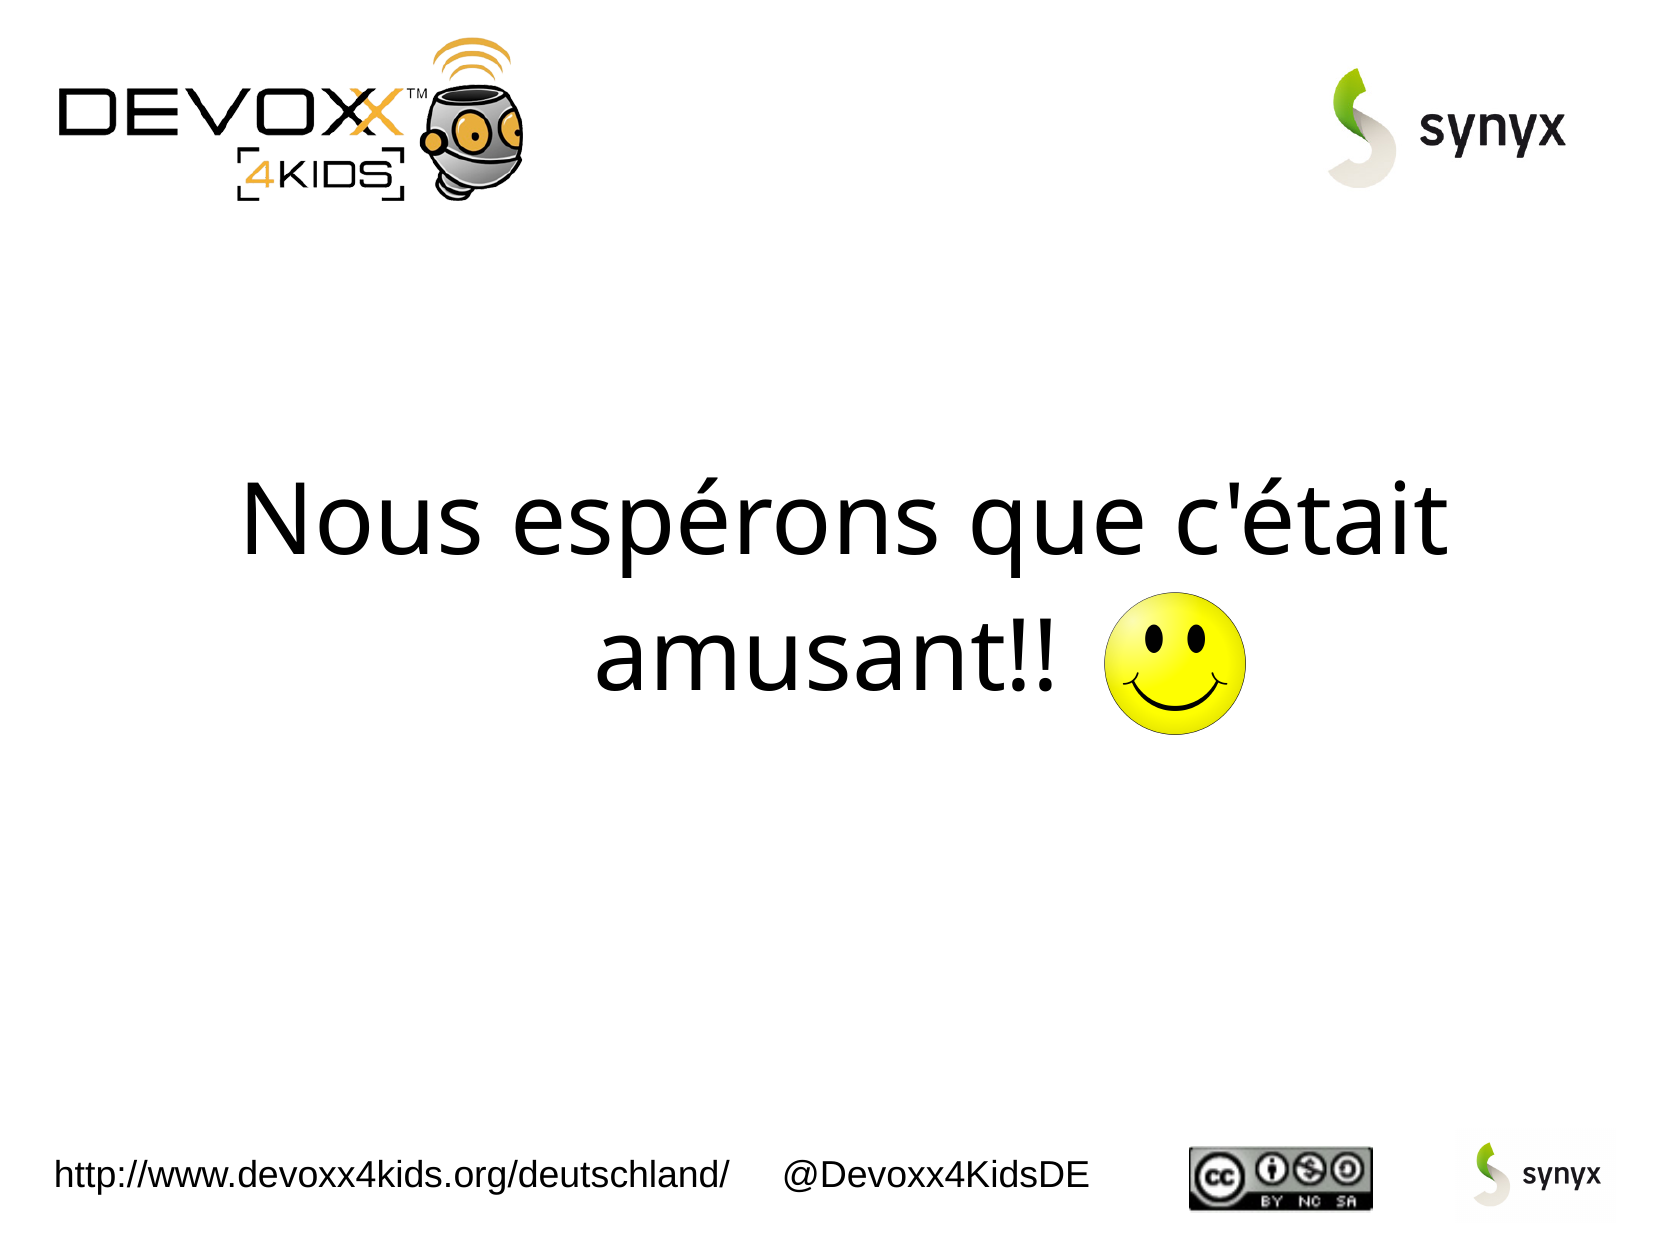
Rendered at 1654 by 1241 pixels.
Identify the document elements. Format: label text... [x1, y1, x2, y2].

picture [59, 37, 523, 201]
picture [1101, 589, 1249, 738]
picture [1293, 41, 1594, 219]
picture [1189, 1146, 1373, 1213]
text_box Nous espérons que c'était amusant!! [159, 443, 1494, 723]
picture [1455, 1128, 1616, 1223]
title [59, 349, 1583, 591]
